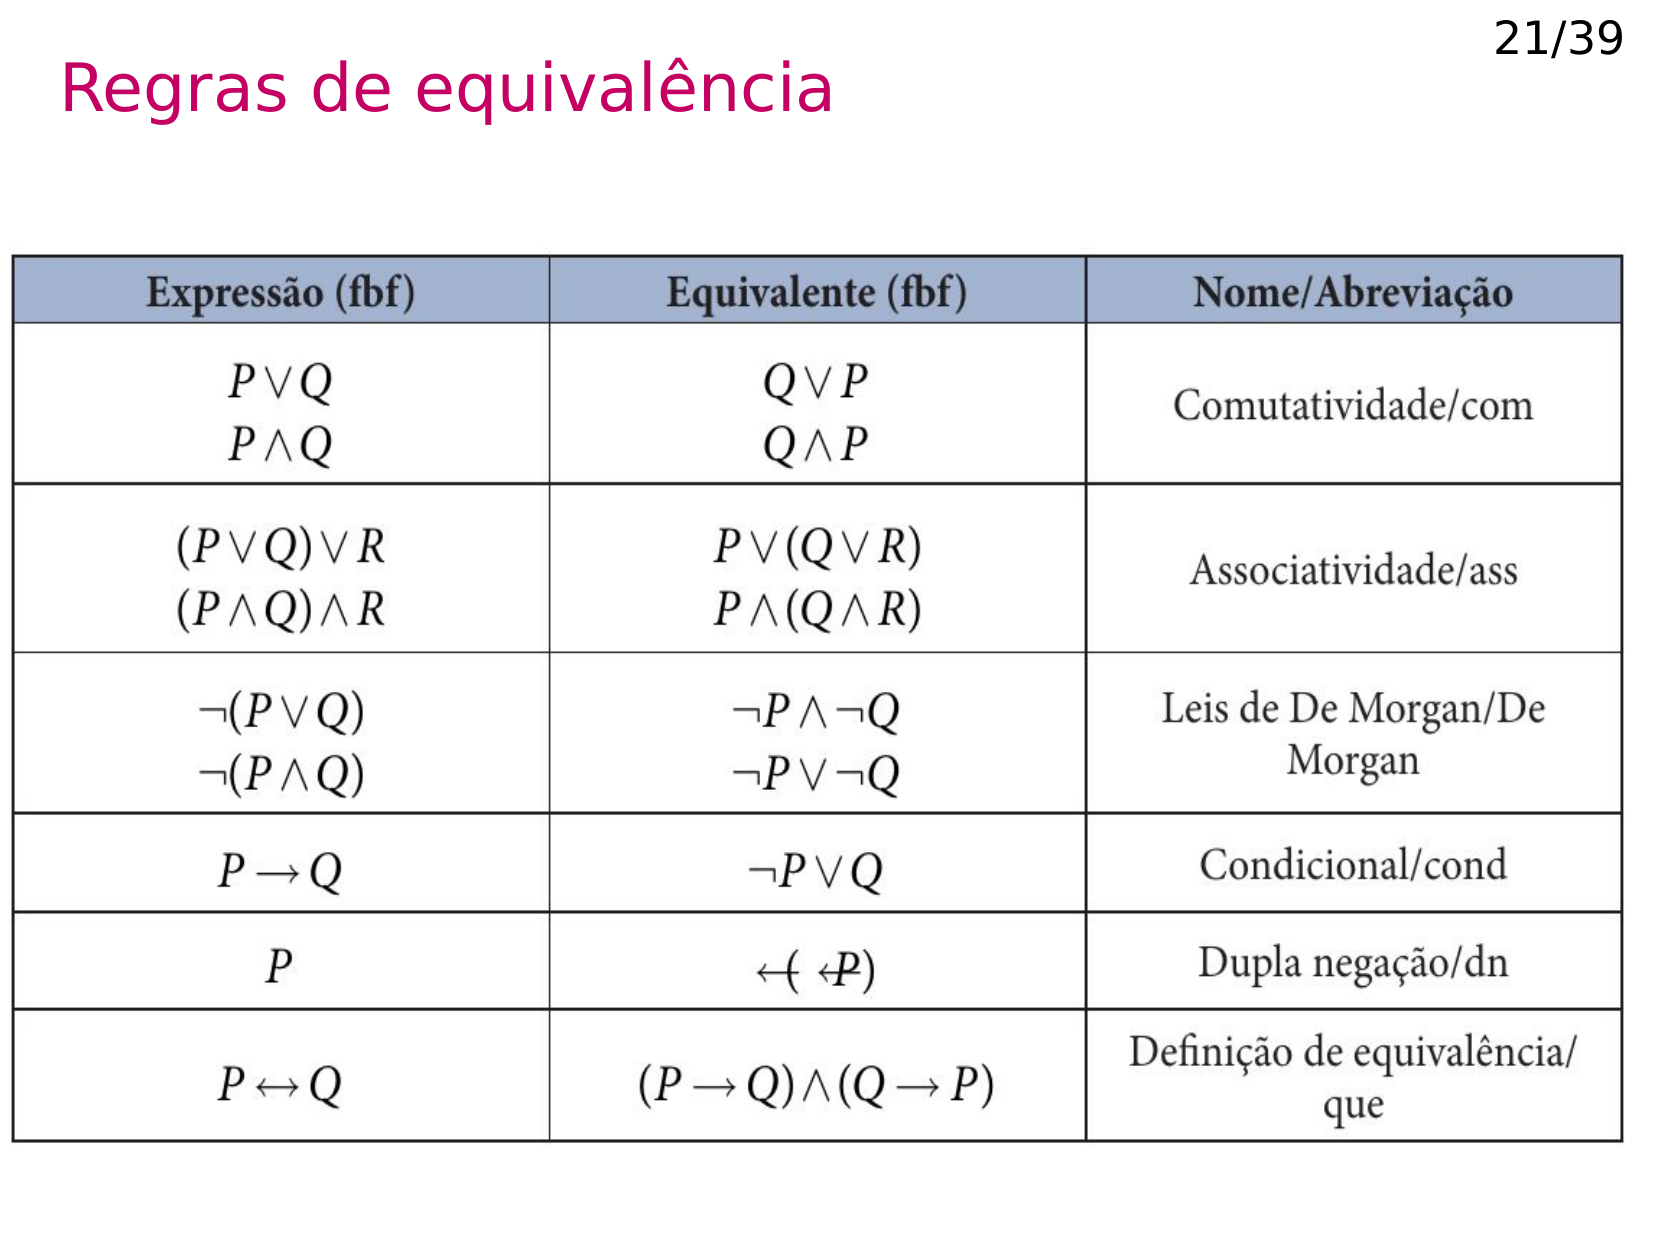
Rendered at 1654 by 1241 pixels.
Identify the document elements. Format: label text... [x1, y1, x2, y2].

picture [9, 247, 1625, 1146]
title Regras de equivalência [59, 29, 1595, 148]
